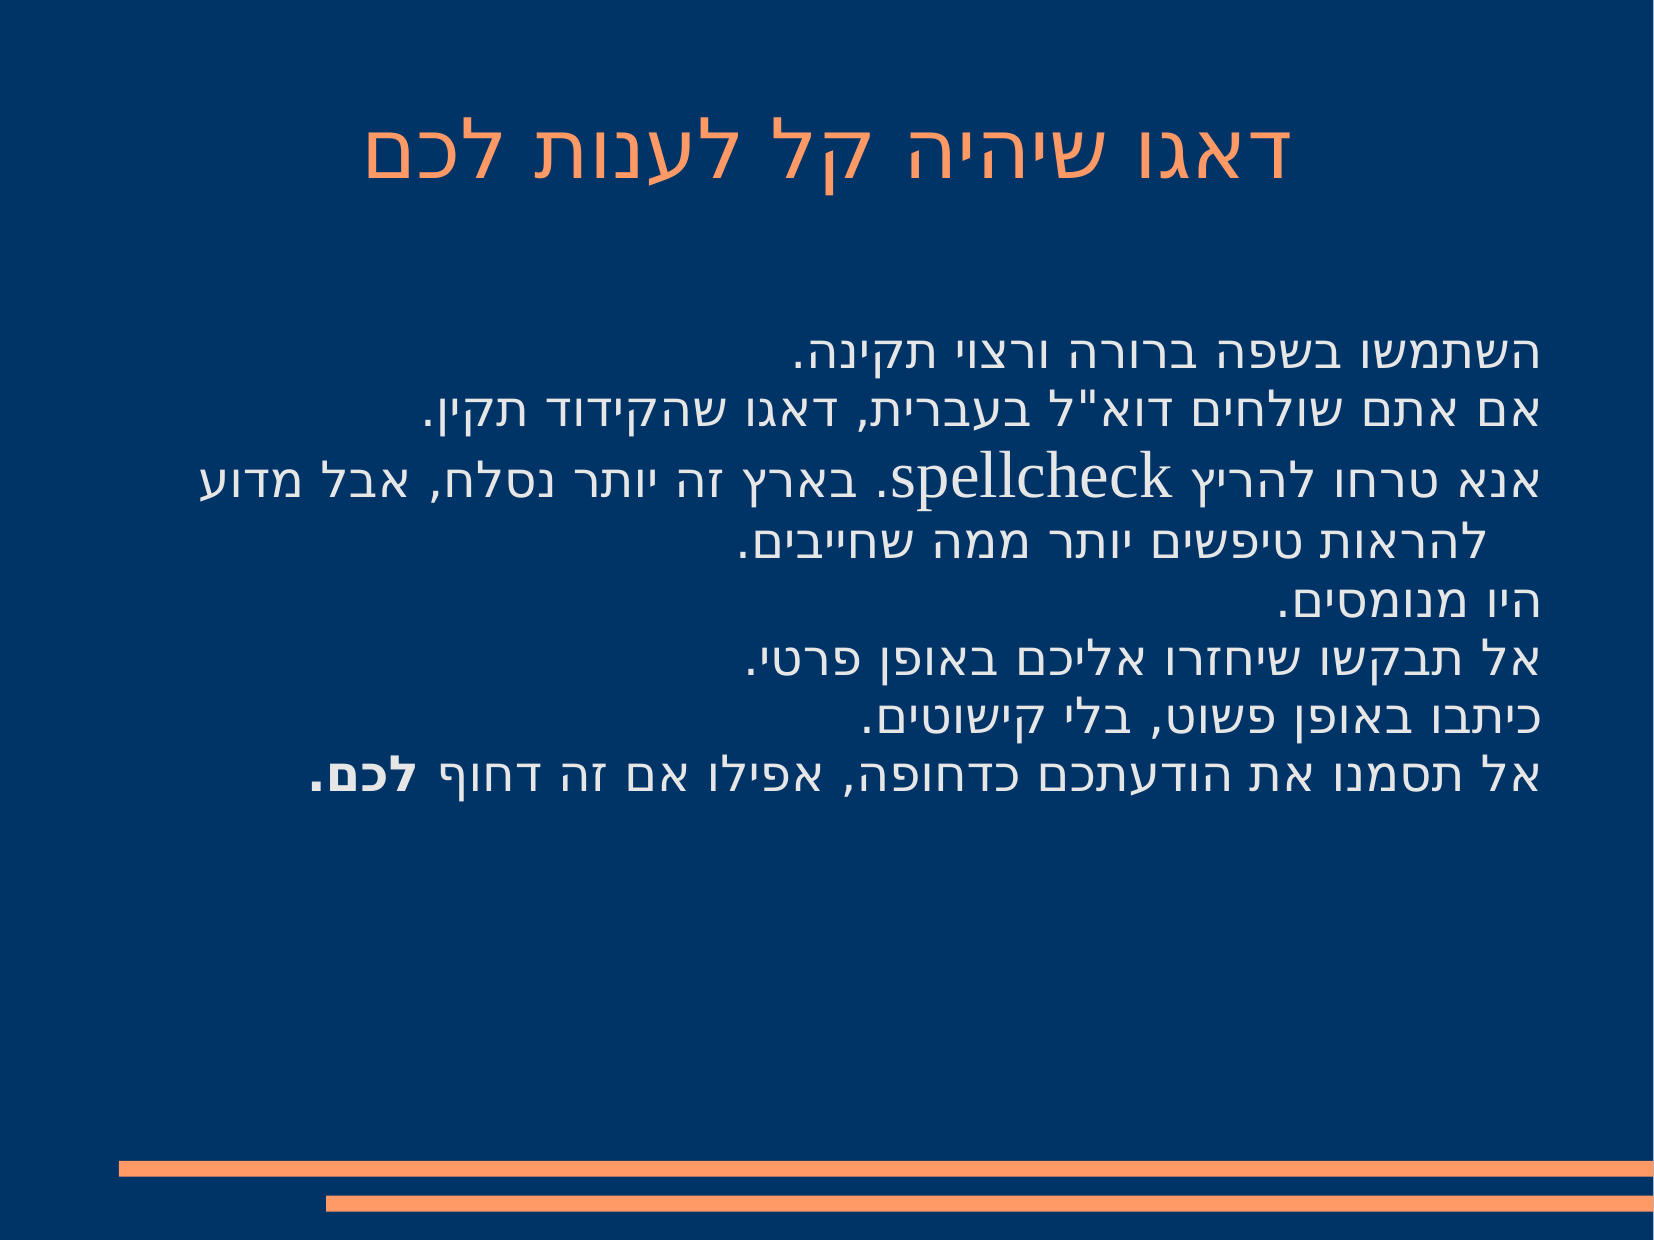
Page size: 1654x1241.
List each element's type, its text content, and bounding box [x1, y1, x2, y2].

title דאגו שיהיה קל לענות לכם [121, 46, 1534, 254]
list השתמשו בשפה ברורה ורצוי תקינה. אם אתם שולחים דוא"ל בעברית, דאגו שהקידוד תקין. אנא טרחו להריץ spellcheck. בארץ זה יותר נסלח, אבל מדוע להראות טיפשים יותר ממה שחייבים. היו מנומסים. אל תבקשו שיחזרו אליכם באופן פרטי. כיתבו באופן פשוט, בלי קישוטים. אל תסמנו את הודעתכם כדחופה, אפילו אם זה דחוף לכם. [121, 322, 1561, 1132]
